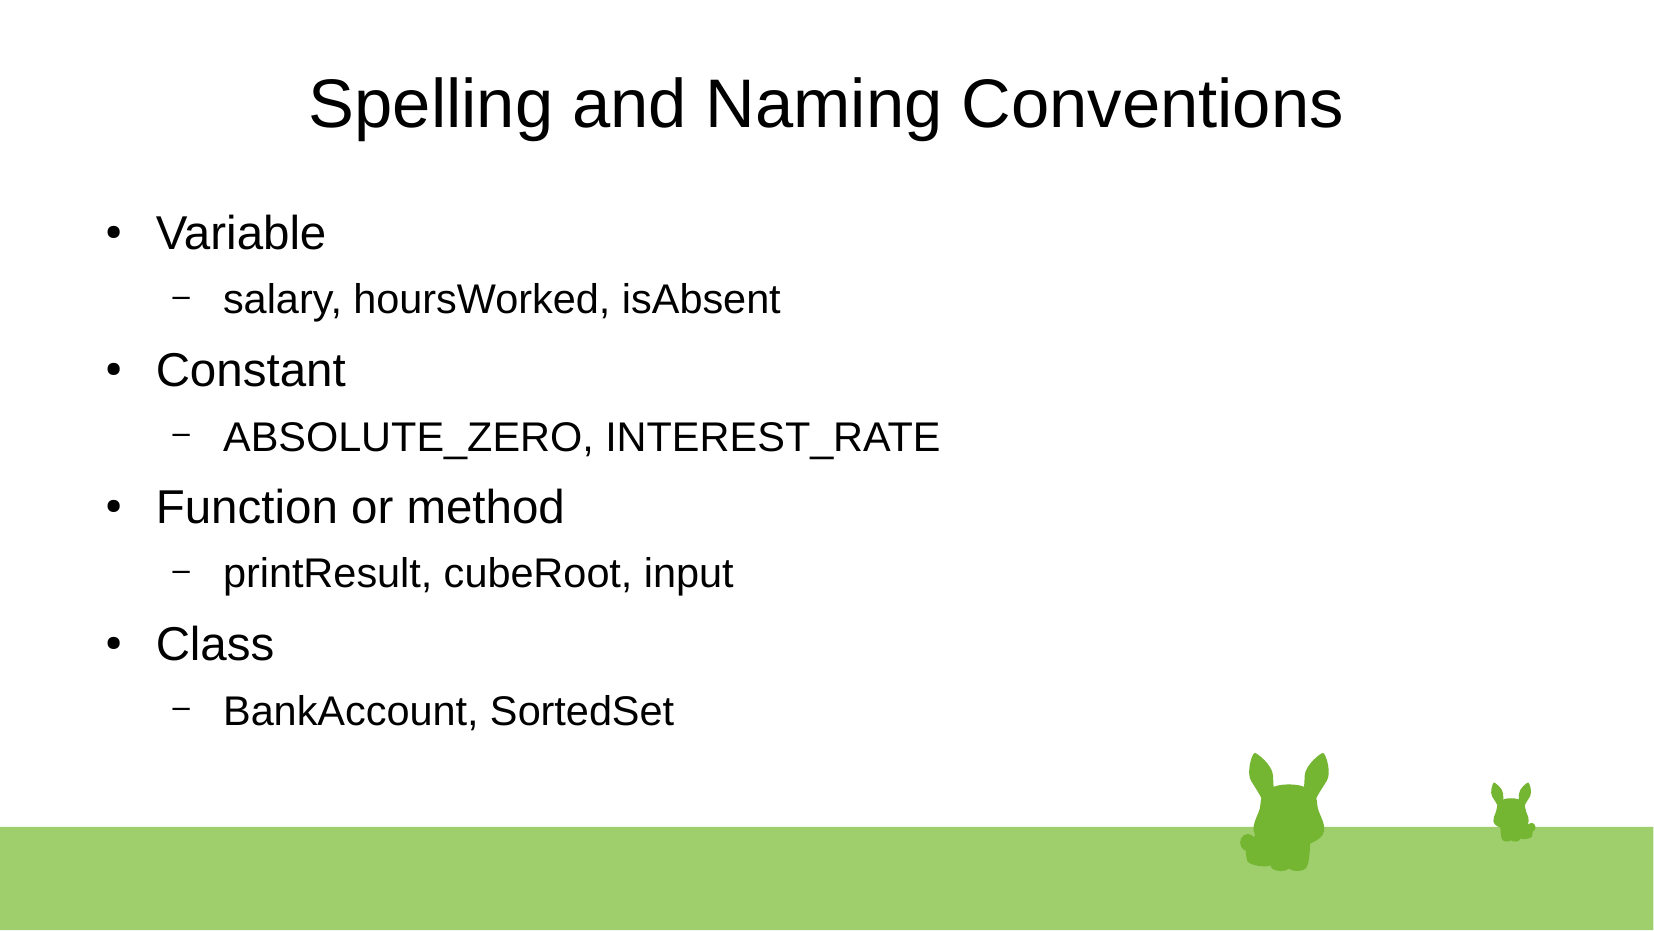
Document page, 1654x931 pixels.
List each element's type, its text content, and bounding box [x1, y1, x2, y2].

list Variable salary, hoursWorked, isAbsent Constant ABSOLUTE_ZERO, INTEREST_RATE Function or method printResult, cubeRoot, input Class BankAccount, SortedSet [88, 206, 1565, 739]
title Spelling and Naming Conventions [88, 29, 1565, 178]
